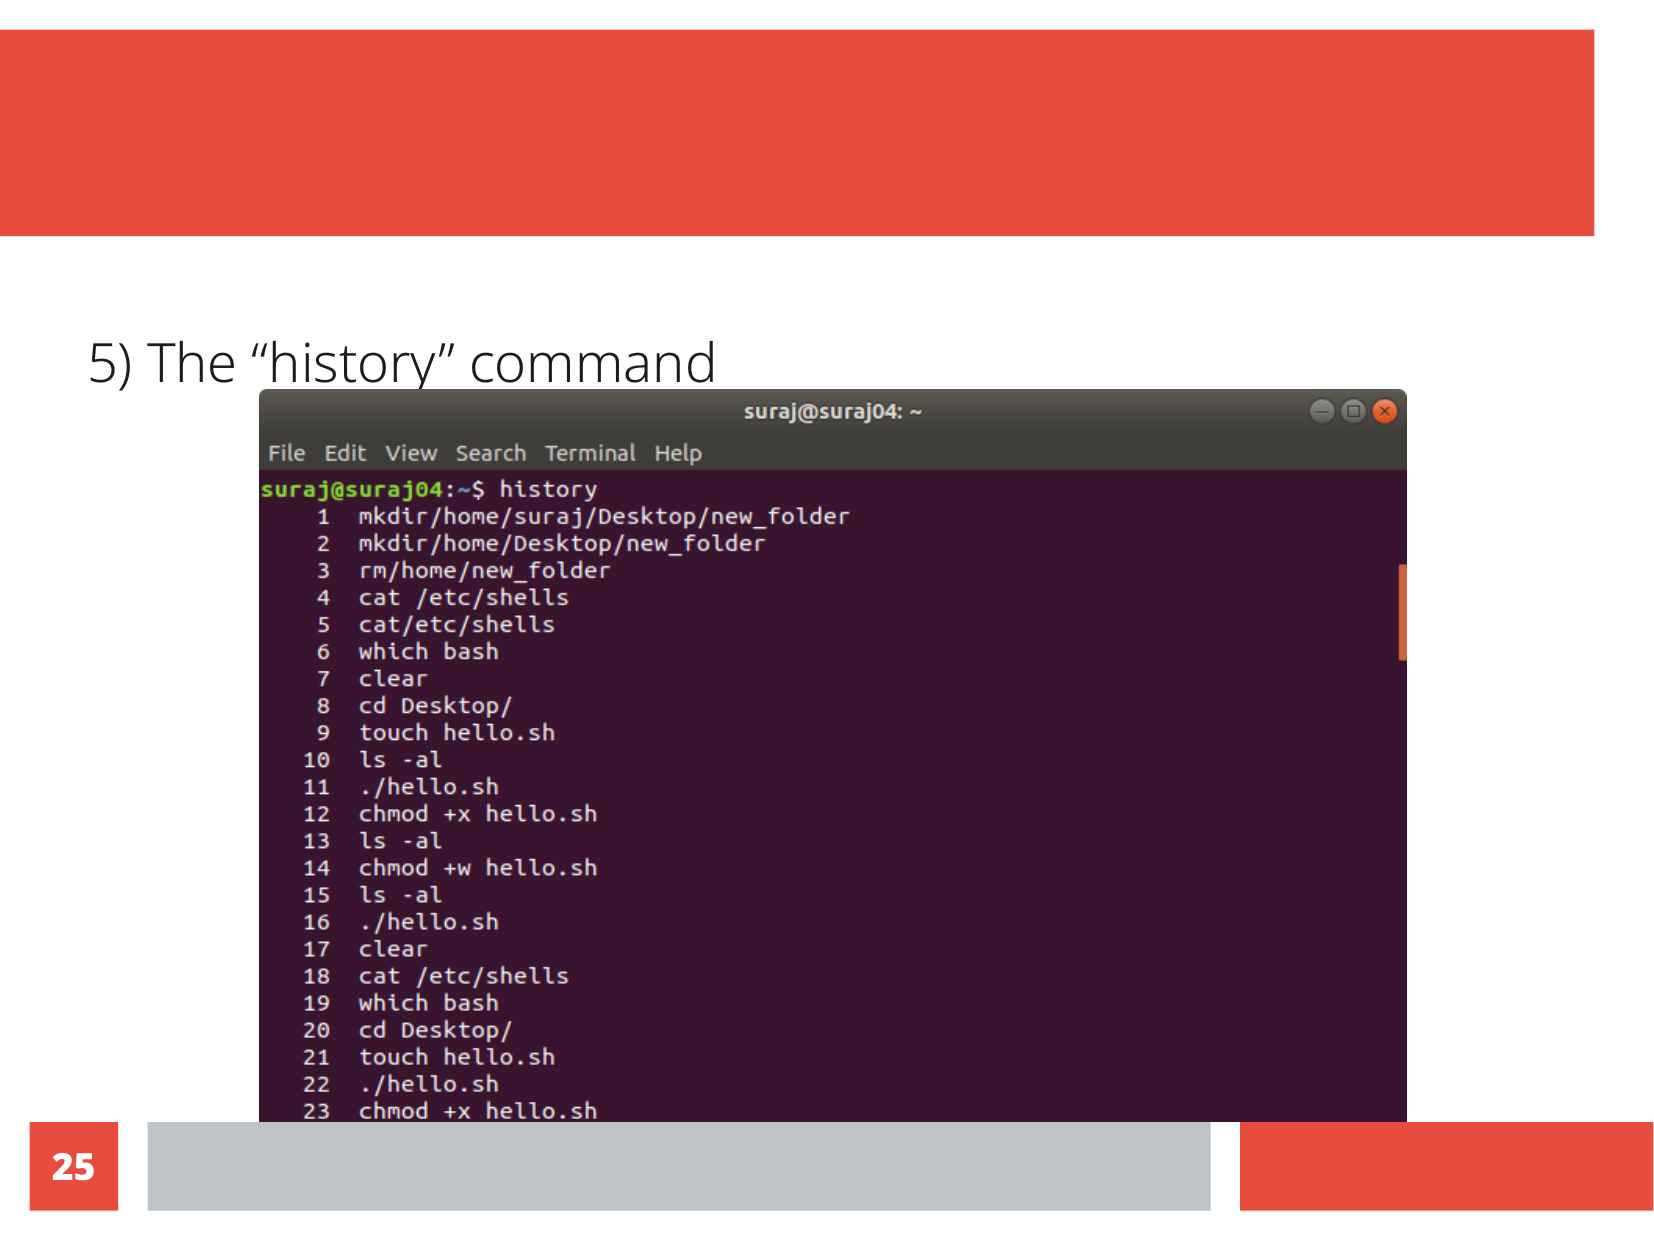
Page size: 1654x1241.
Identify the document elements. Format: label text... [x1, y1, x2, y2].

subtitle 5) The “history” command [59, 324, 1565, 1093]
picture [259, 389, 1407, 1123]
